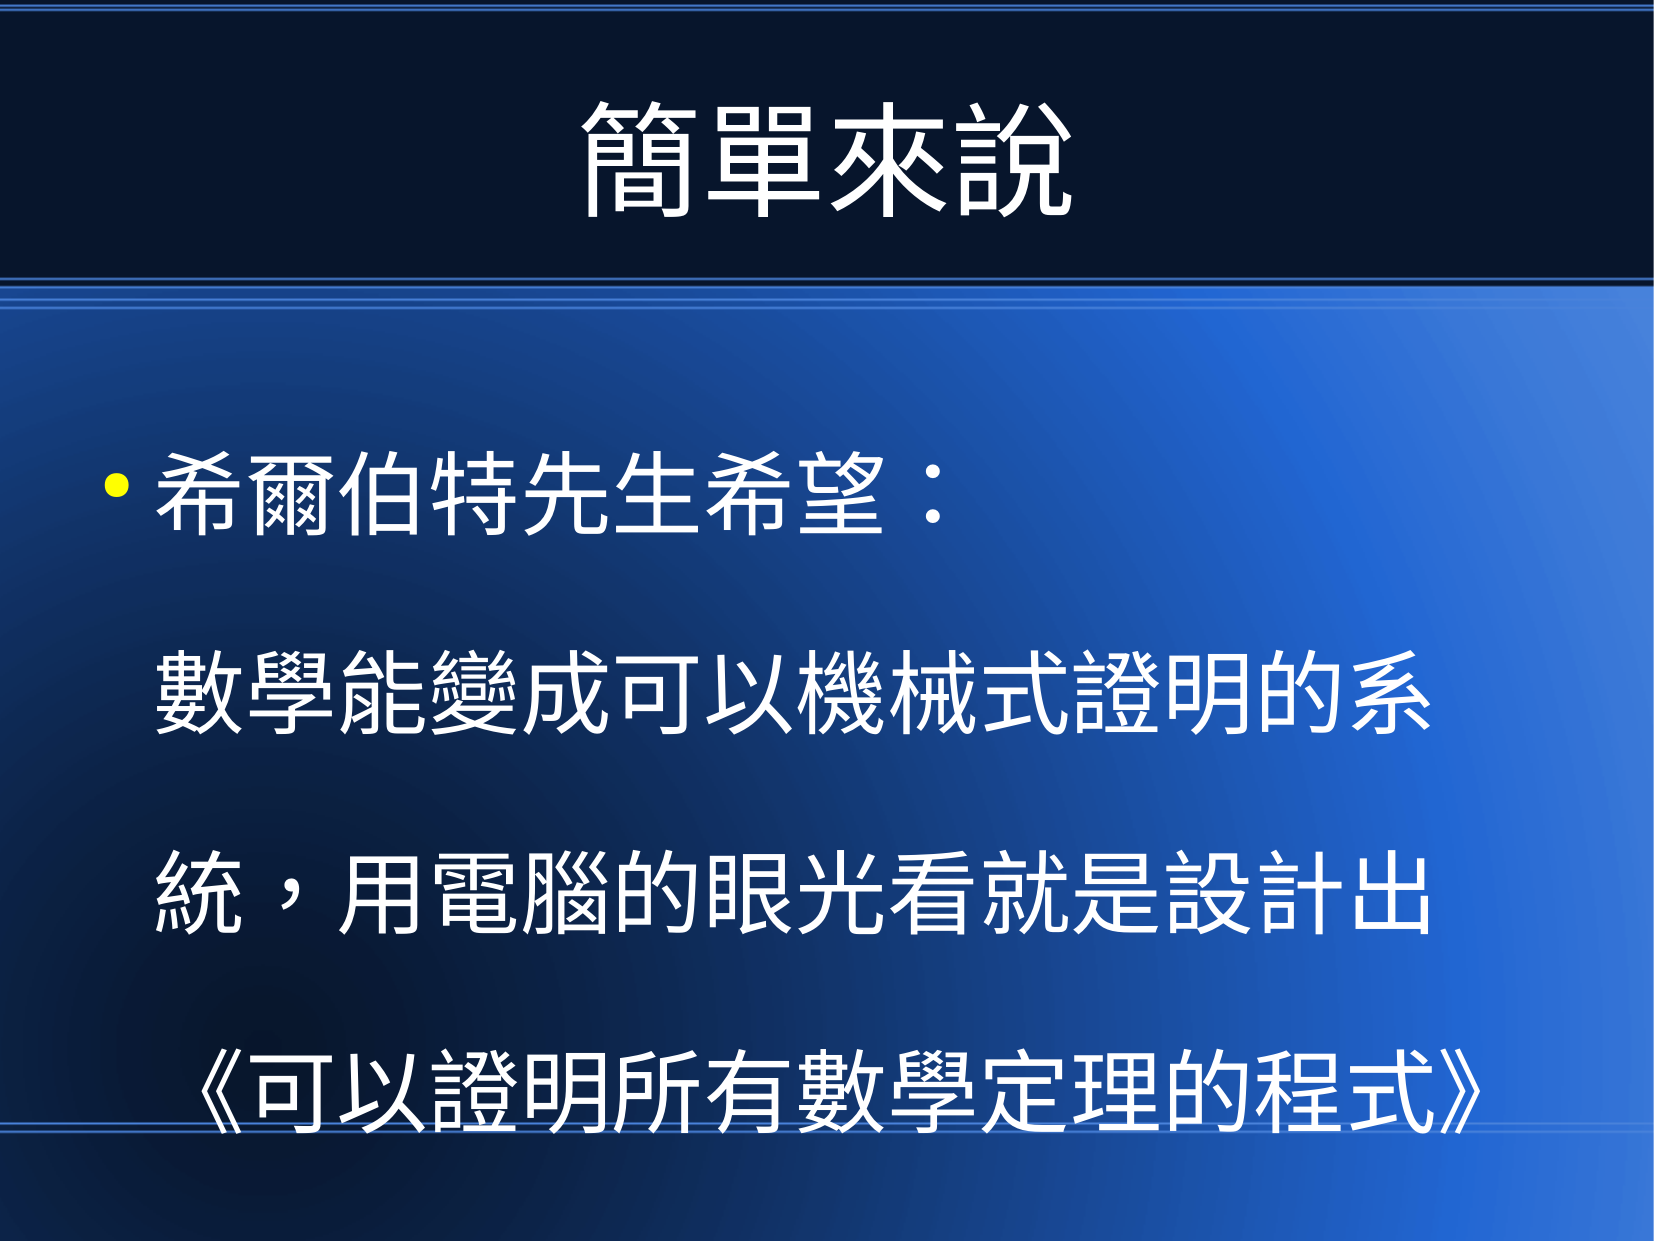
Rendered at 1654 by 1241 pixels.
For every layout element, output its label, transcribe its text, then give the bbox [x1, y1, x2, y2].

picture [0, 0, 1654, 1241]
list 希爾伯特先生希望： 數學能變成可以機械式證明的系統，用電腦的眼光看就是設計出《可以證明所有數學定理的程式》 [82, 355, 1571, 1241]
title 簡單來說 [82, 49, 1571, 257]
